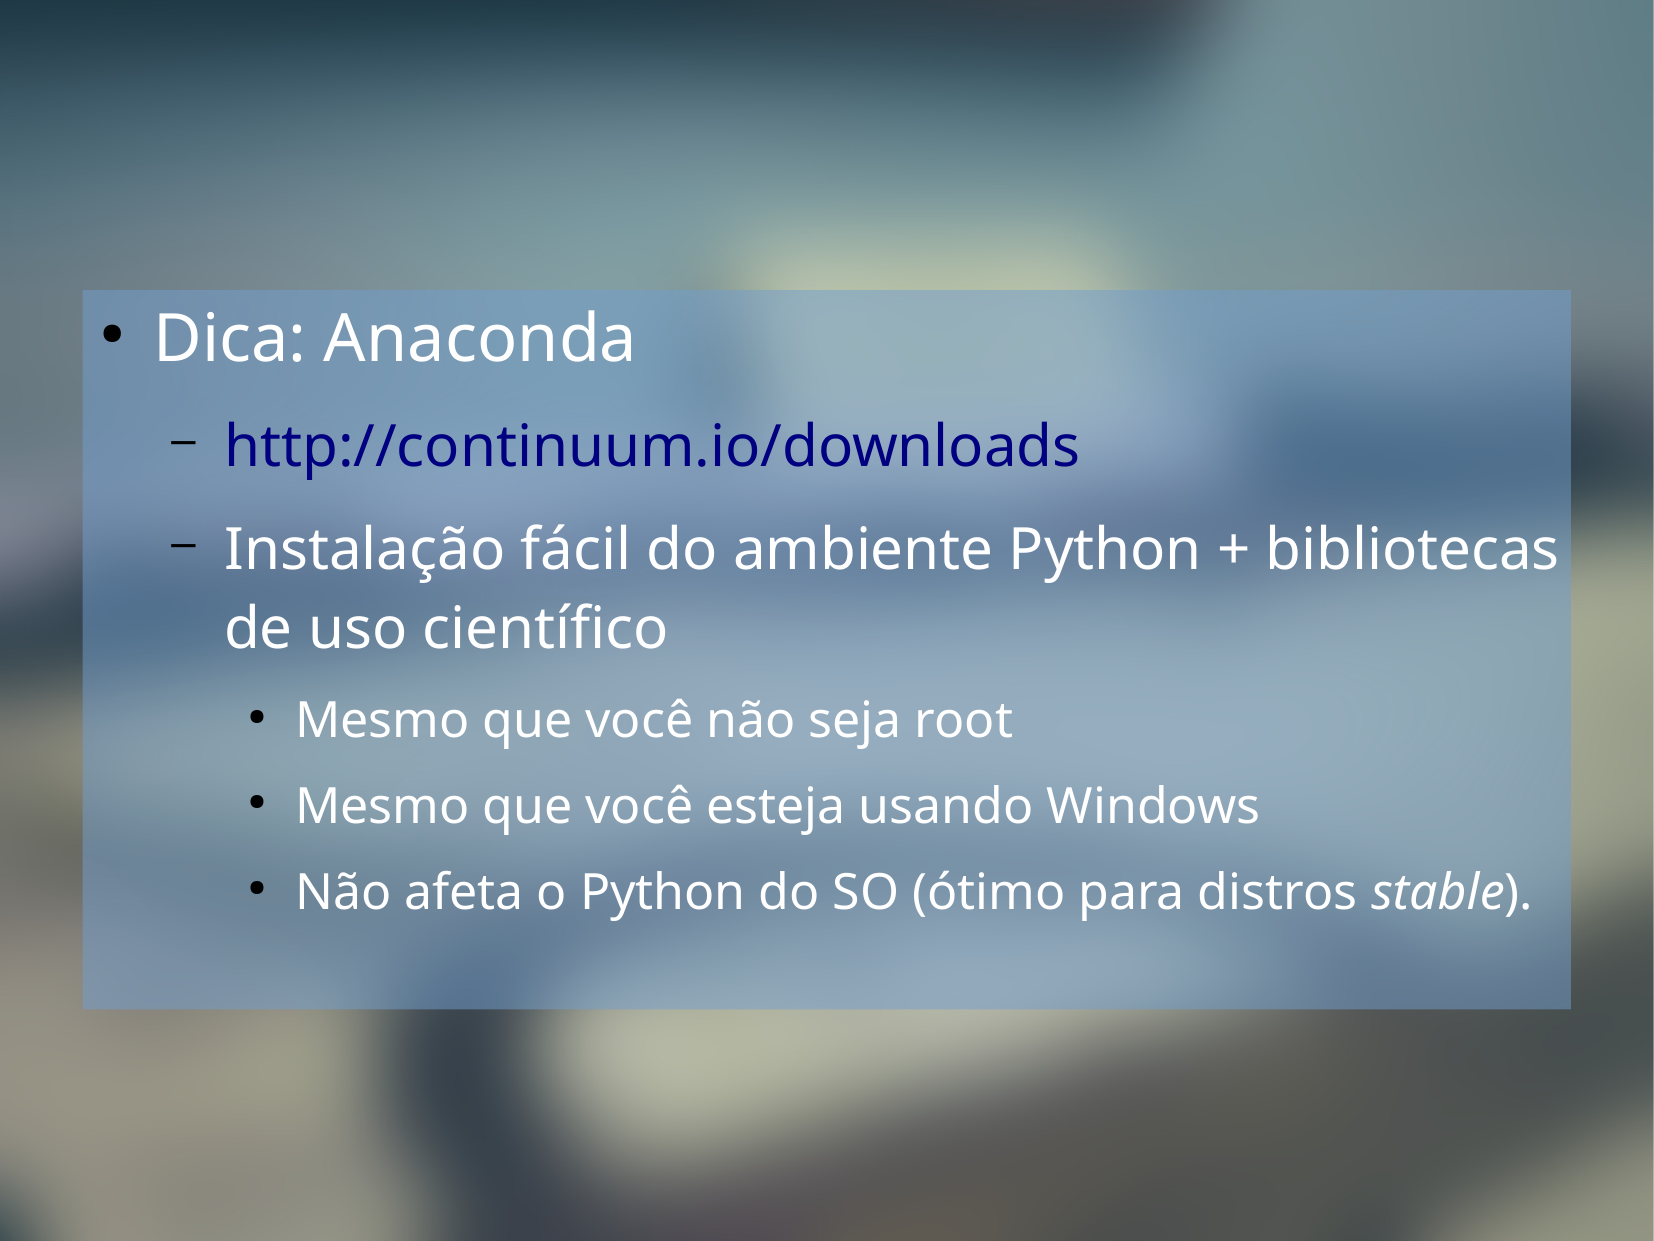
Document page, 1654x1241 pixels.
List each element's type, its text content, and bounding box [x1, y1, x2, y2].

list Dica: Anaconda http://continuum.io/downloads Instalação fácil do ambiente Python + bibliotecas de uso científico Mesmo que você não seja root Mesmo que você esteja usando Windows Não afeta o Python do SO (ótimo para distros stable). [82, 290, 1571, 1010]
picture [0, 0, 1654, 1241]
